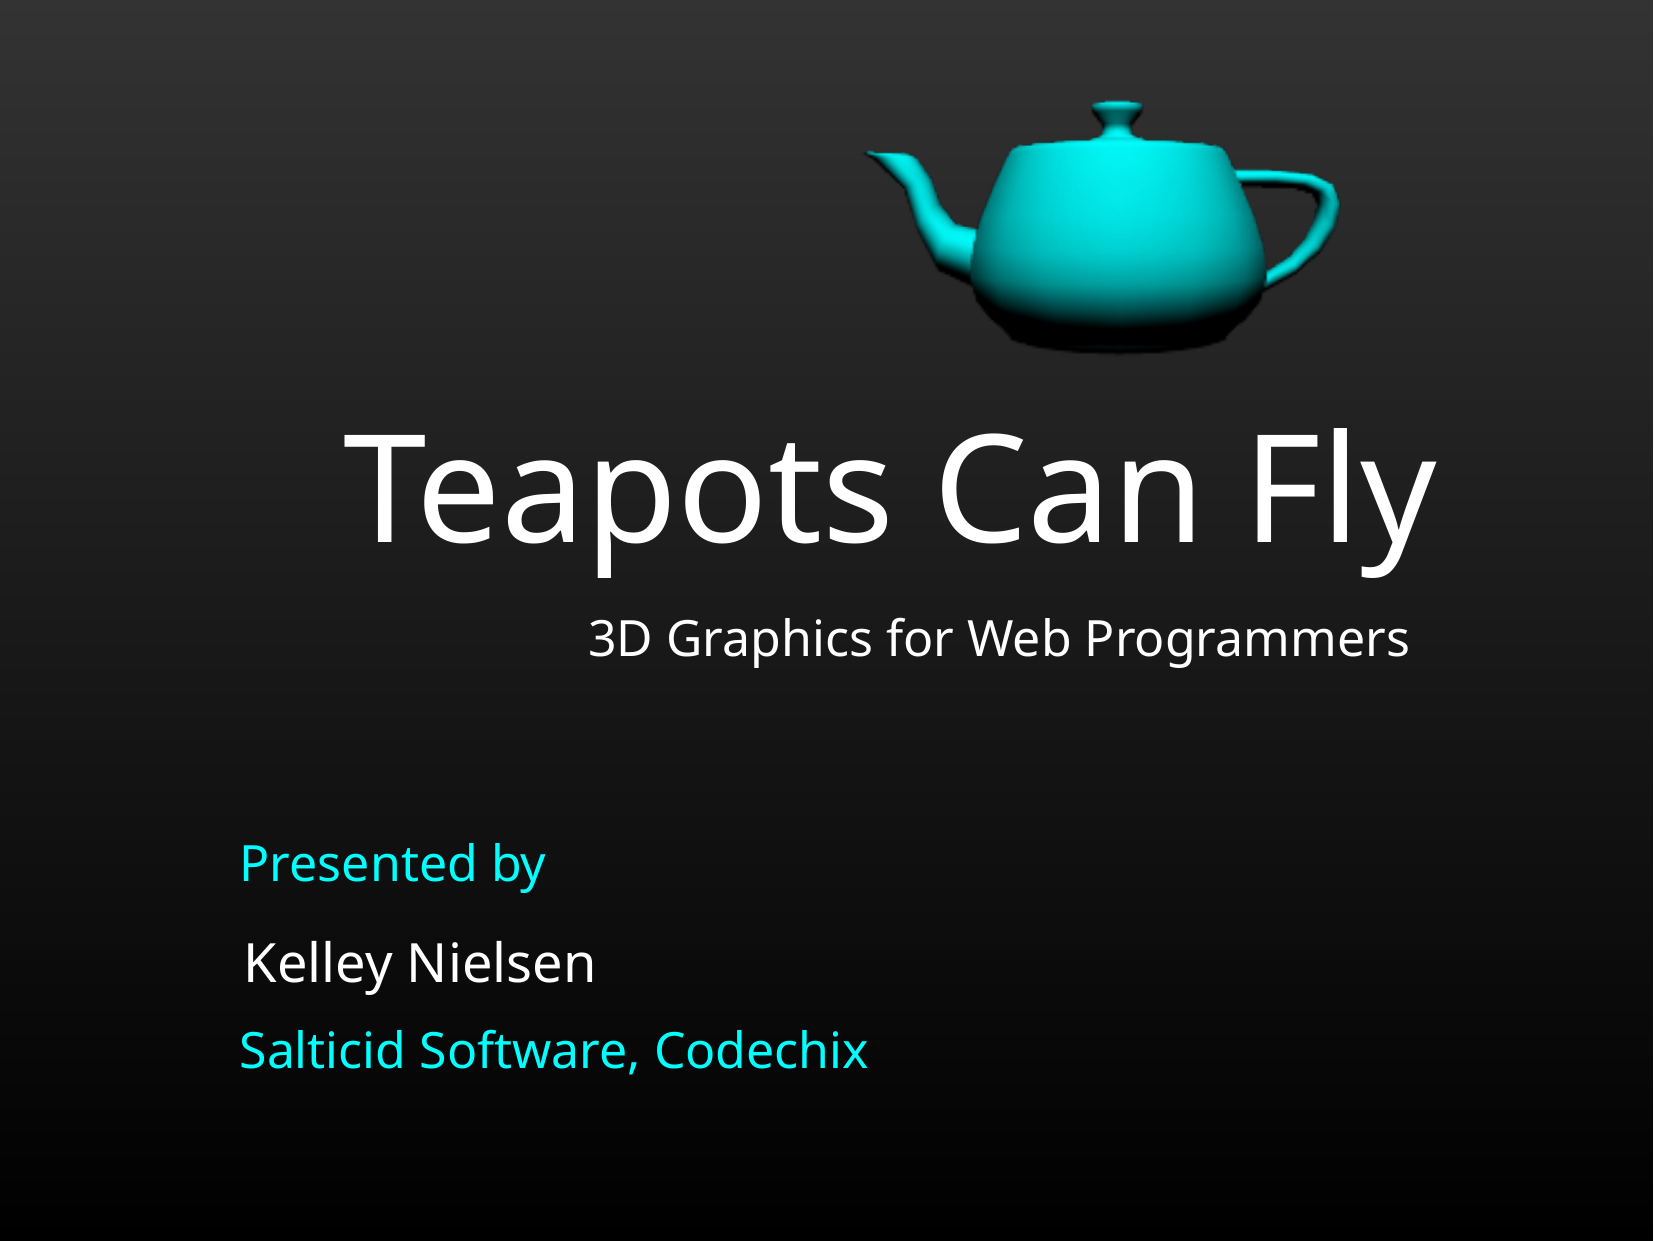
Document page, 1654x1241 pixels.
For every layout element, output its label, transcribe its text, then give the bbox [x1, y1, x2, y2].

text_box Presented by [225, 820, 550, 901]
text_box Salticid Software, Codechix [224, 1007, 863, 1088]
text_box 3D Graphics for Web Programmers [573, 595, 1388, 676]
picture [860, 95, 1346, 359]
text_box Teapots Can Fly [328, 375, 1538, 565]
text_box Kelley Nielsen [229, 916, 639, 995]
